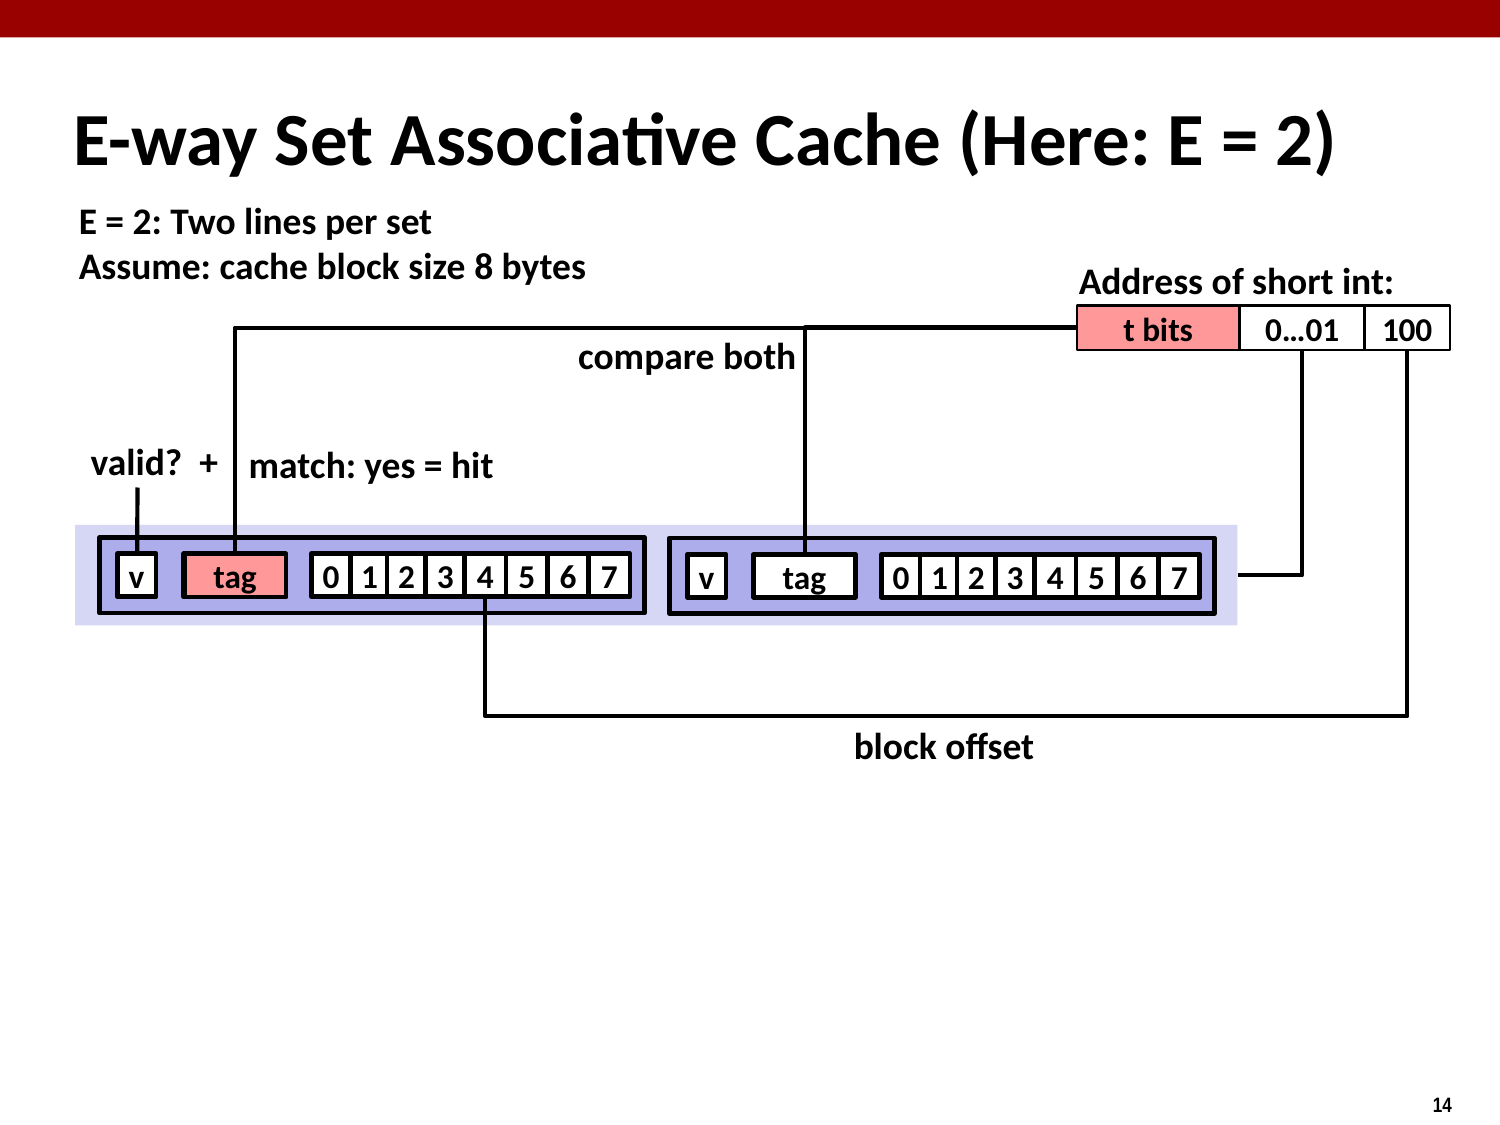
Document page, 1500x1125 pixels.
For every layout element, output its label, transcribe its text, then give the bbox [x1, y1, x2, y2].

text_box E = 2: Two lines per set Assume: cache block size 8 bytes [64, 189, 602, 295]
text_box 3 [995, 554, 1034, 598]
text_box [75, 524, 1238, 626]
text_box 2 [957, 554, 995, 598]
text_box 7 [1159, 554, 1200, 598]
text_box 6 [548, 553, 589, 597]
text_box 3 [425, 553, 464, 597]
text_box 100 [1364, 305, 1450, 350]
title E-way Set Associative Cache (Here: E = 2) [58, 72, 1412, 198]
text_box 5 [506, 553, 548, 597]
text_box t bits [1077, 310, 1239, 350]
text_box 1 [350, 553, 387, 597]
text_box 2 [387, 553, 425, 597]
text_box valid? + [75, 431, 242, 491]
text_box 5 [1076, 554, 1118, 598]
text_box match: yes = hit [234, 433, 509, 494]
text_box 6 [1118, 554, 1159, 598]
text_box 4 [1034, 554, 1076, 598]
text_box Address of short int: [1063, 249, 1410, 310]
text_box v [117, 553, 156, 597]
text_box tag [753, 554, 856, 598]
text_box block offset [838, 714, 1050, 775]
text_box 0…01 [1239, 310, 1364, 350]
text_box compare both [563, 324, 812, 385]
text_box 7 [589, 553, 630, 597]
text_box v [687, 554, 726, 598]
text_box 0 [881, 554, 920, 598]
text_box 0 [311, 553, 350, 597]
text_box 1 [920, 554, 957, 598]
text_box 4 [464, 553, 506, 597]
text_box tag [184, 553, 287, 598]
